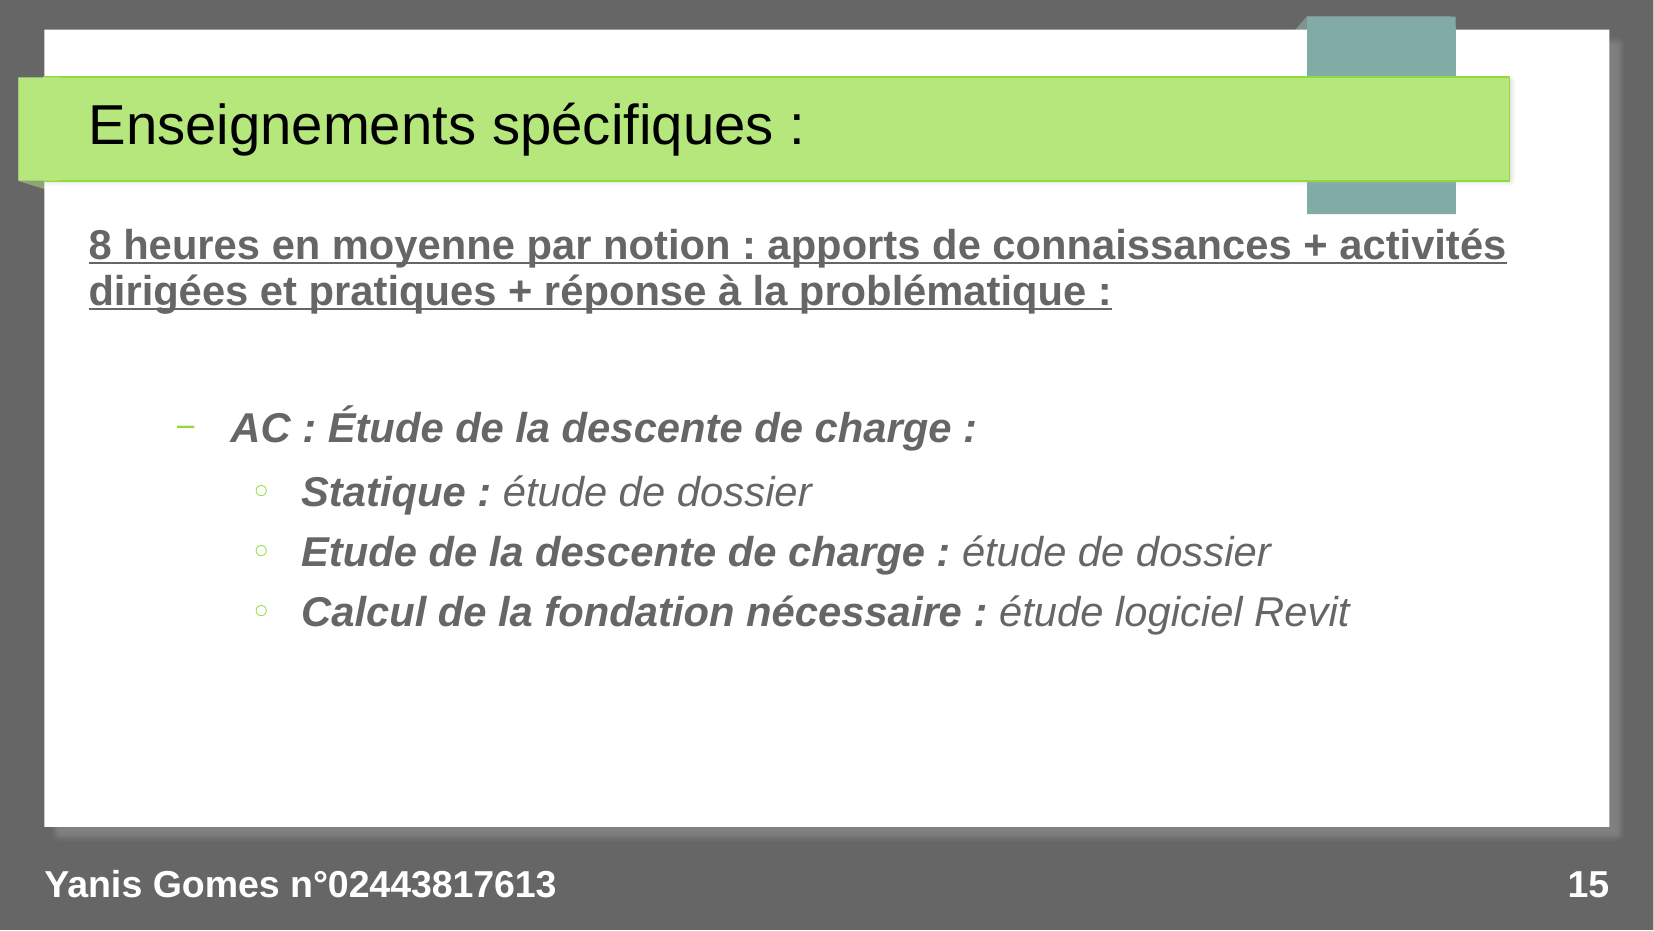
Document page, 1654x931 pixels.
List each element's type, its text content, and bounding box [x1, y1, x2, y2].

text_box <numéro> [974, 856, 1625, 916]
list 8 heures en moyenne par notion : apports de connaissances + activités dirigées et pratiques + réponse à la problématique : AC : Étude de la descente de charge : Statique : étude de dossier Etude de la descente de charge : étude de dossier Calcul de la fondation nécessaire : étude logiciel Revit [88, 221, 1565, 798]
text_box Yanis Gomes n°02443817613 [29, 856, 680, 916]
title Enseignements spécifiques : [88, 73, 1506, 178]
